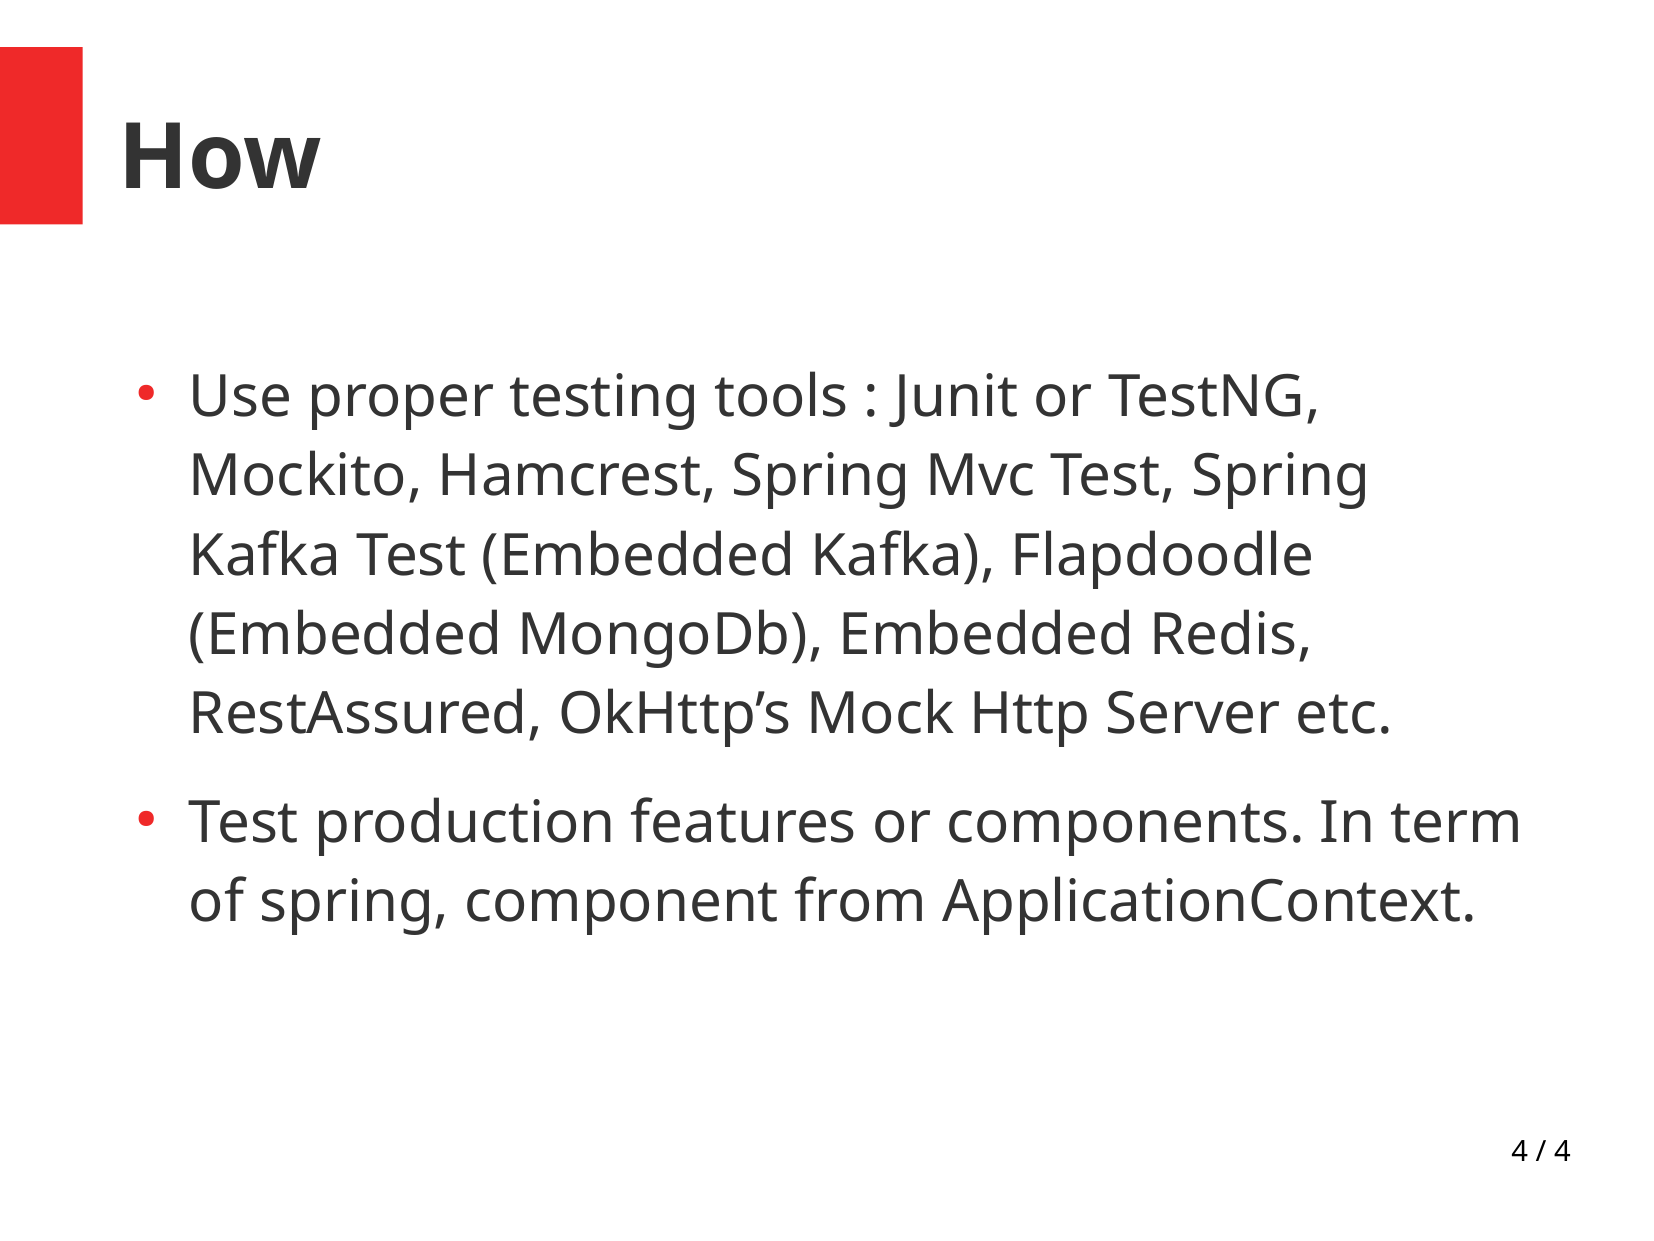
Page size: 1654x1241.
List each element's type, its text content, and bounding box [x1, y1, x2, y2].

list Use proper testing tools : Junit or TestNG, Mockito, Hamcrest, Spring Mvc Test, Spring Kafka Test (Embedded Kafka), Flapdoodle (Embedded MongoDb), Embedded Redis, RestAssured, OkHttp’s Mock Http Server etc. Test production features or components. In term of spring, component from ApplicationContext. [118, 354, 1536, 1074]
title How [118, 49, 1571, 257]
